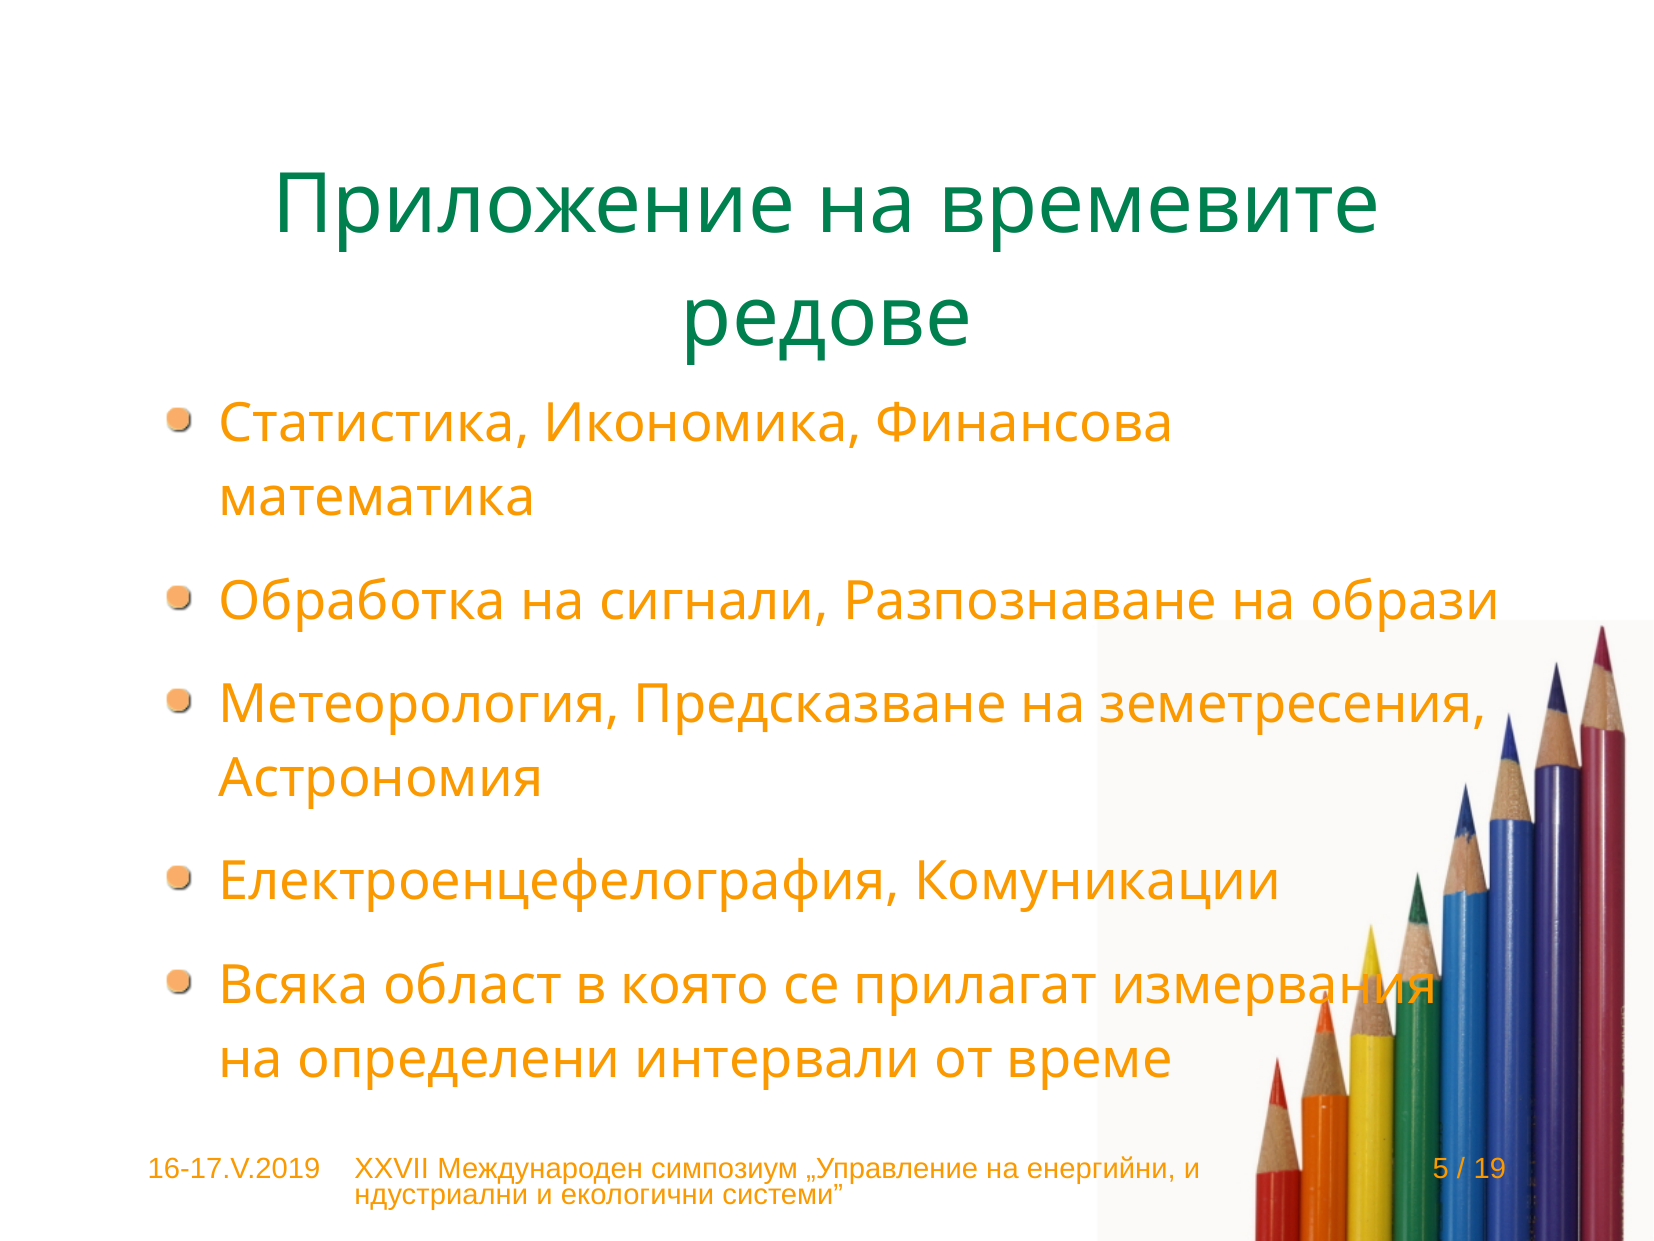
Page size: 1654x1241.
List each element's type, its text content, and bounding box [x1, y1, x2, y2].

title Приложение на времевите редове [147, 153, 1506, 361]
list Статистика, Икономика, Финансова математика Обработка на сигнали, Разпознаване на образи Метеорология, Предсказване на земетресения, Астрономия Електроенцефелография, Комуникации Всяка област в която се прилагат измервания на определени интервали от време [147, 383, 1506, 1104]
picture [0, 0, 1654, 1241]
